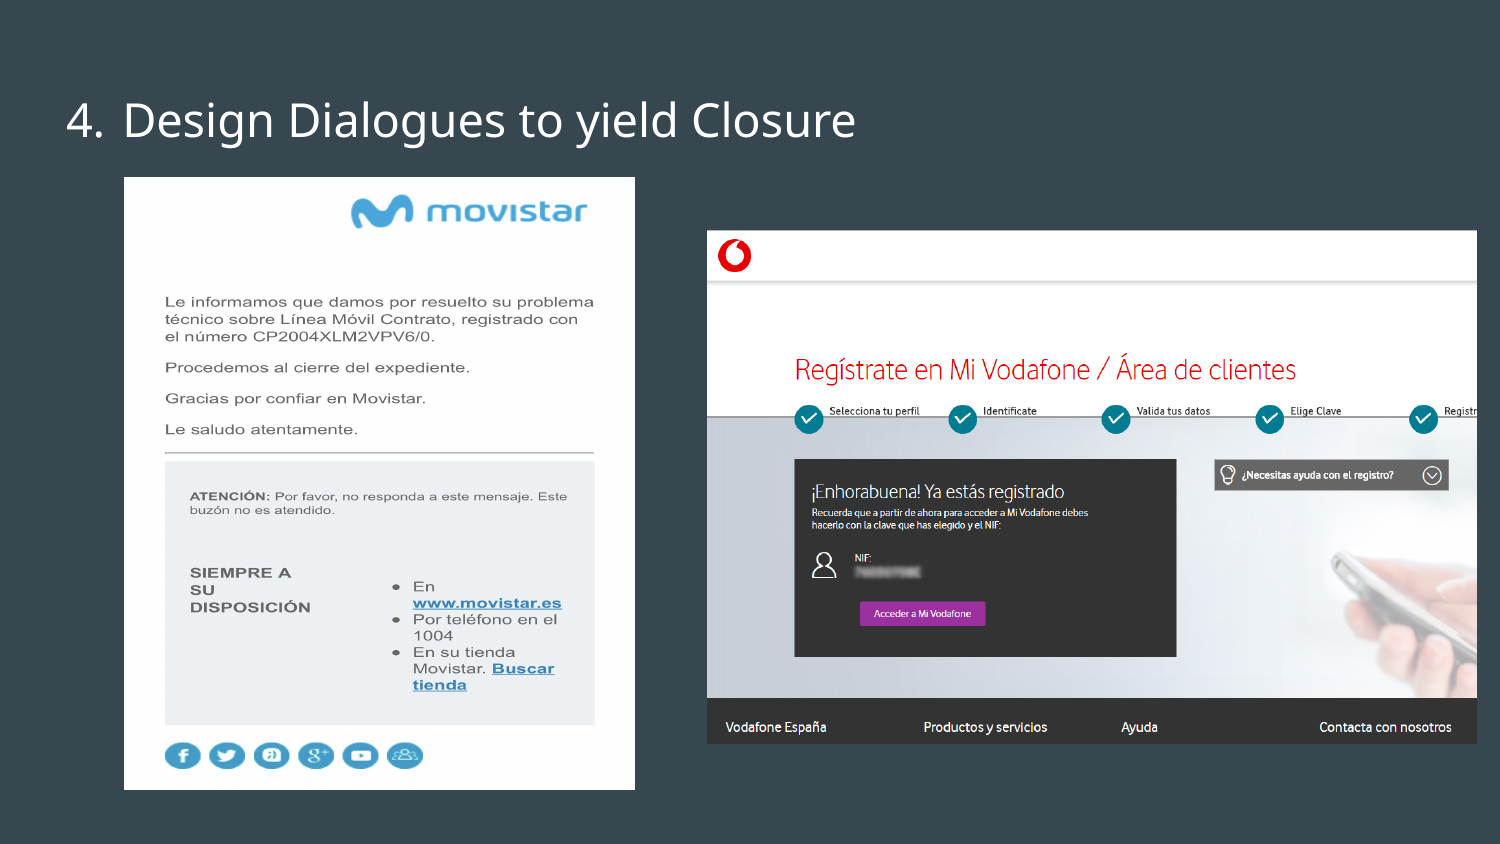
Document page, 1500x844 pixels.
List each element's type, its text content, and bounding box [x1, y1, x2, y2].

picture [124, 177, 635, 798]
picture [707, 230, 1477, 744]
title 4. Design Dialogues to yield Closure [51, 72, 1449, 167]
